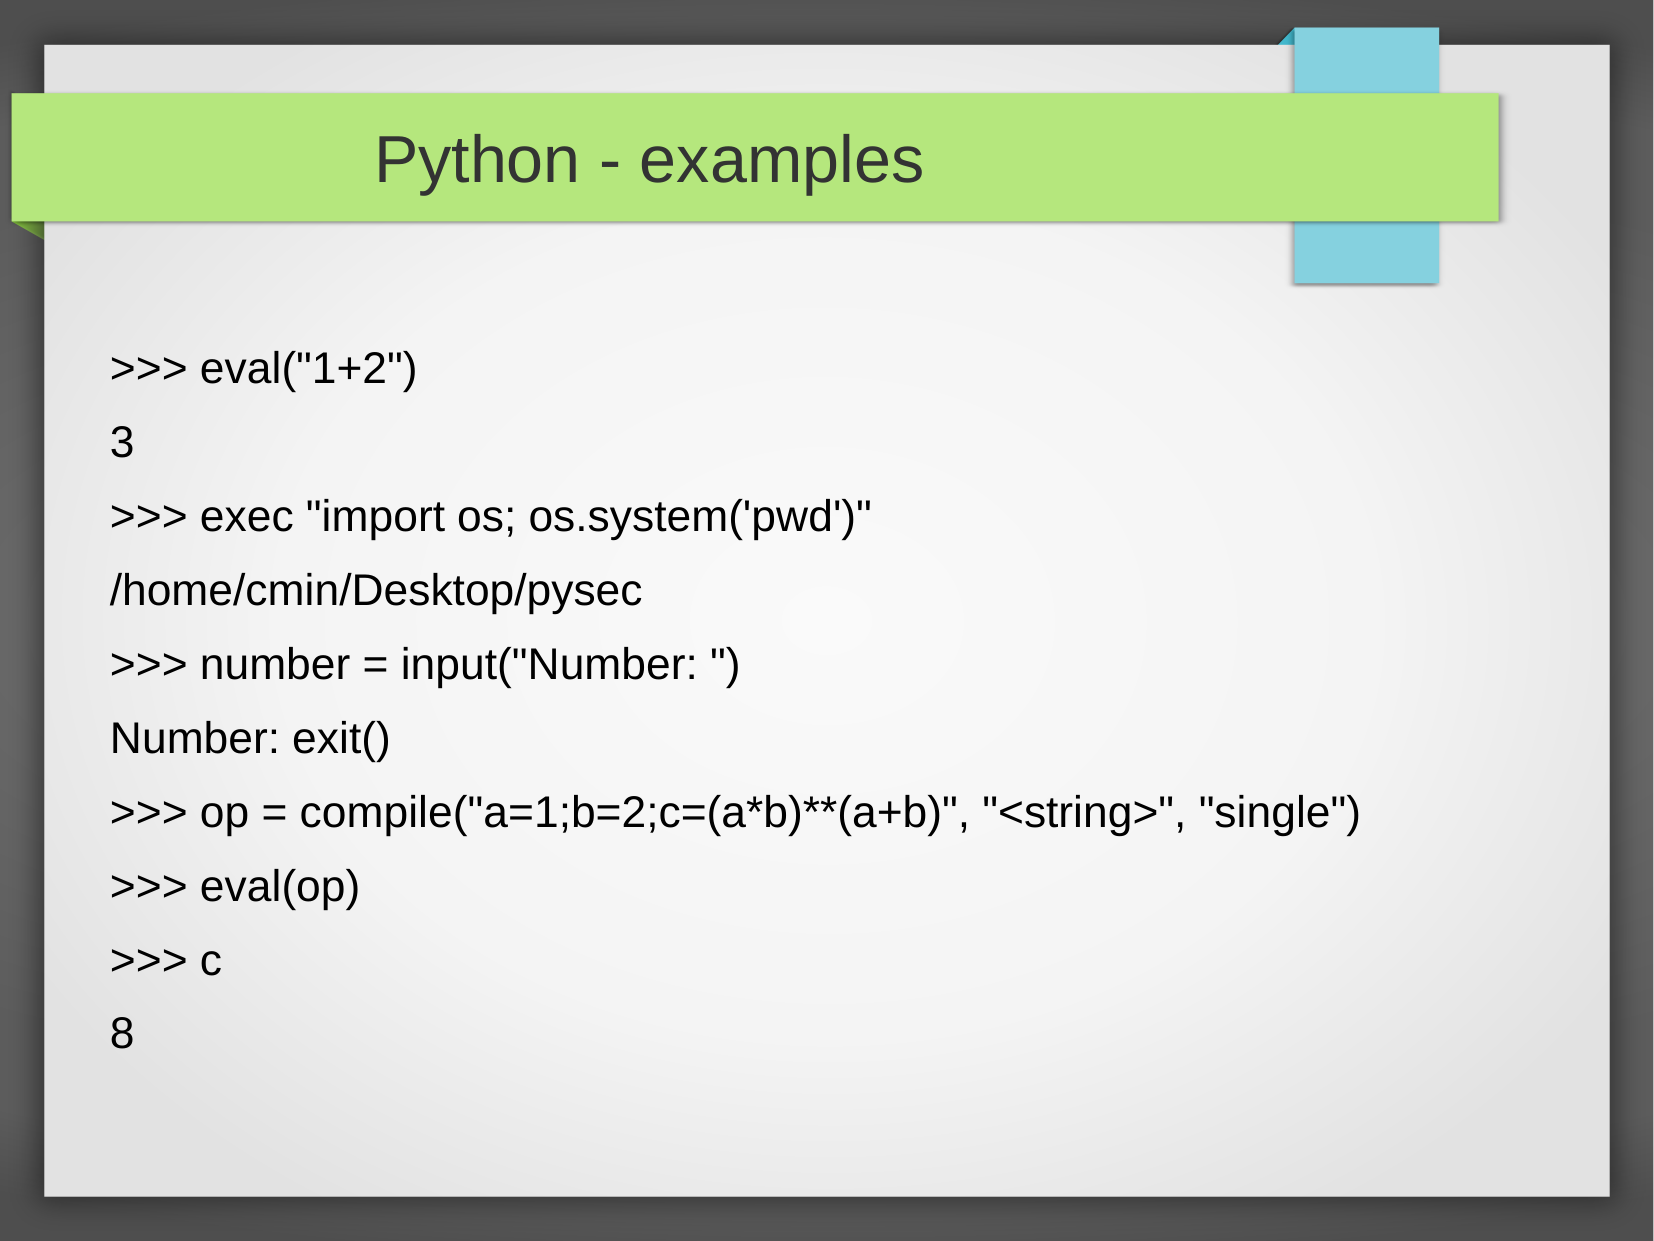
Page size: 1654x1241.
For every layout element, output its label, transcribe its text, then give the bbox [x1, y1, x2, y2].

title Python - examples [70, 106, 1229, 213]
picture [0, 0, 1654, 1241]
list >>> eval("1+2") 3 >>> exec "import os; os.system('pwd')" /home/cmin/Desktop/pysec >>> number = input("Number: ") Number: exit() >>> op = compile("a=1;b=2;c=(a*b)**(a+b)", "<string>", "single") >>> eval(op) >>> c 8 [82, 343, 1538, 1063]
